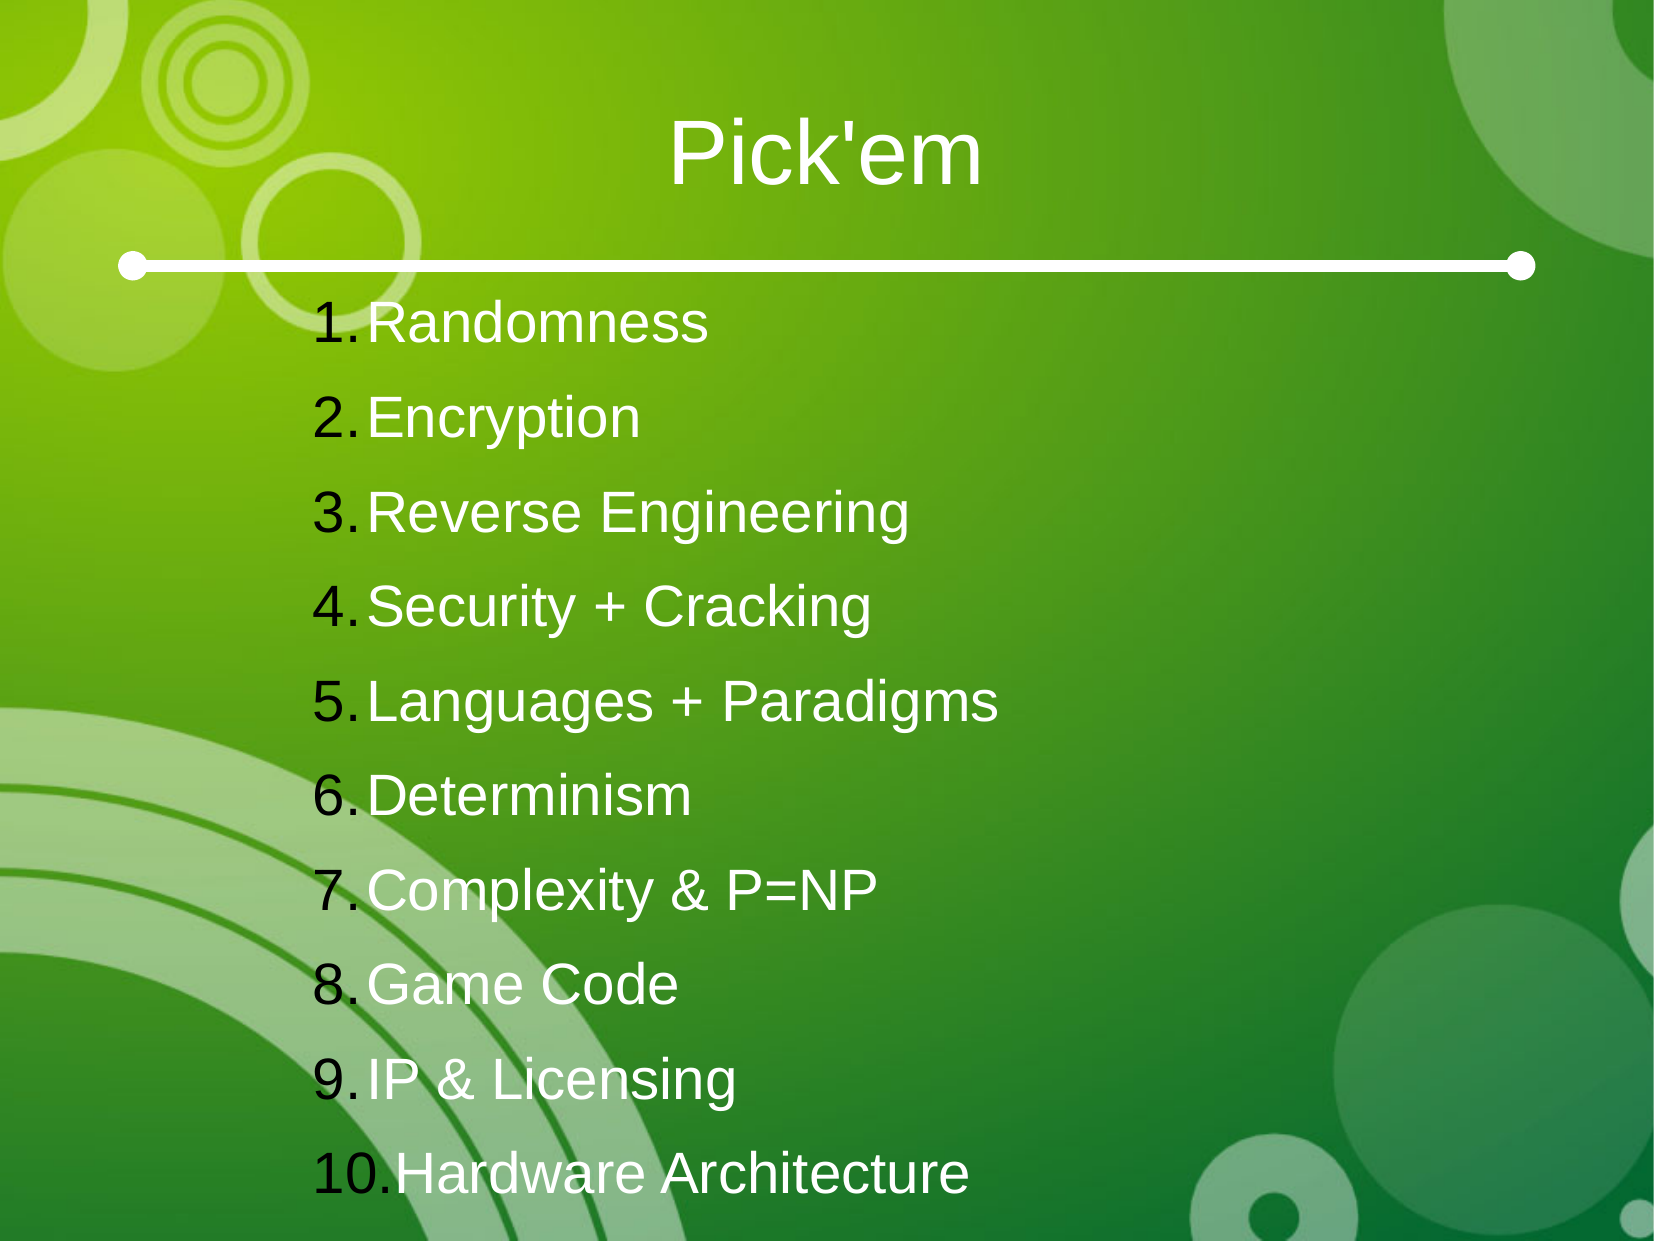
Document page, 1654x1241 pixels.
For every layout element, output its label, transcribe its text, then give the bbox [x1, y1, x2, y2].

list Randomness Encryption Reverse Engineering Security + Cracking Languages + Paradigms Determinism Complexity & P=NP Game Code IP & Licensing Hardware Architecture [295, 290, 1571, 1207]
picture [0, 0, 1654, 1241]
title Pick'em [82, 56, 1571, 250]
